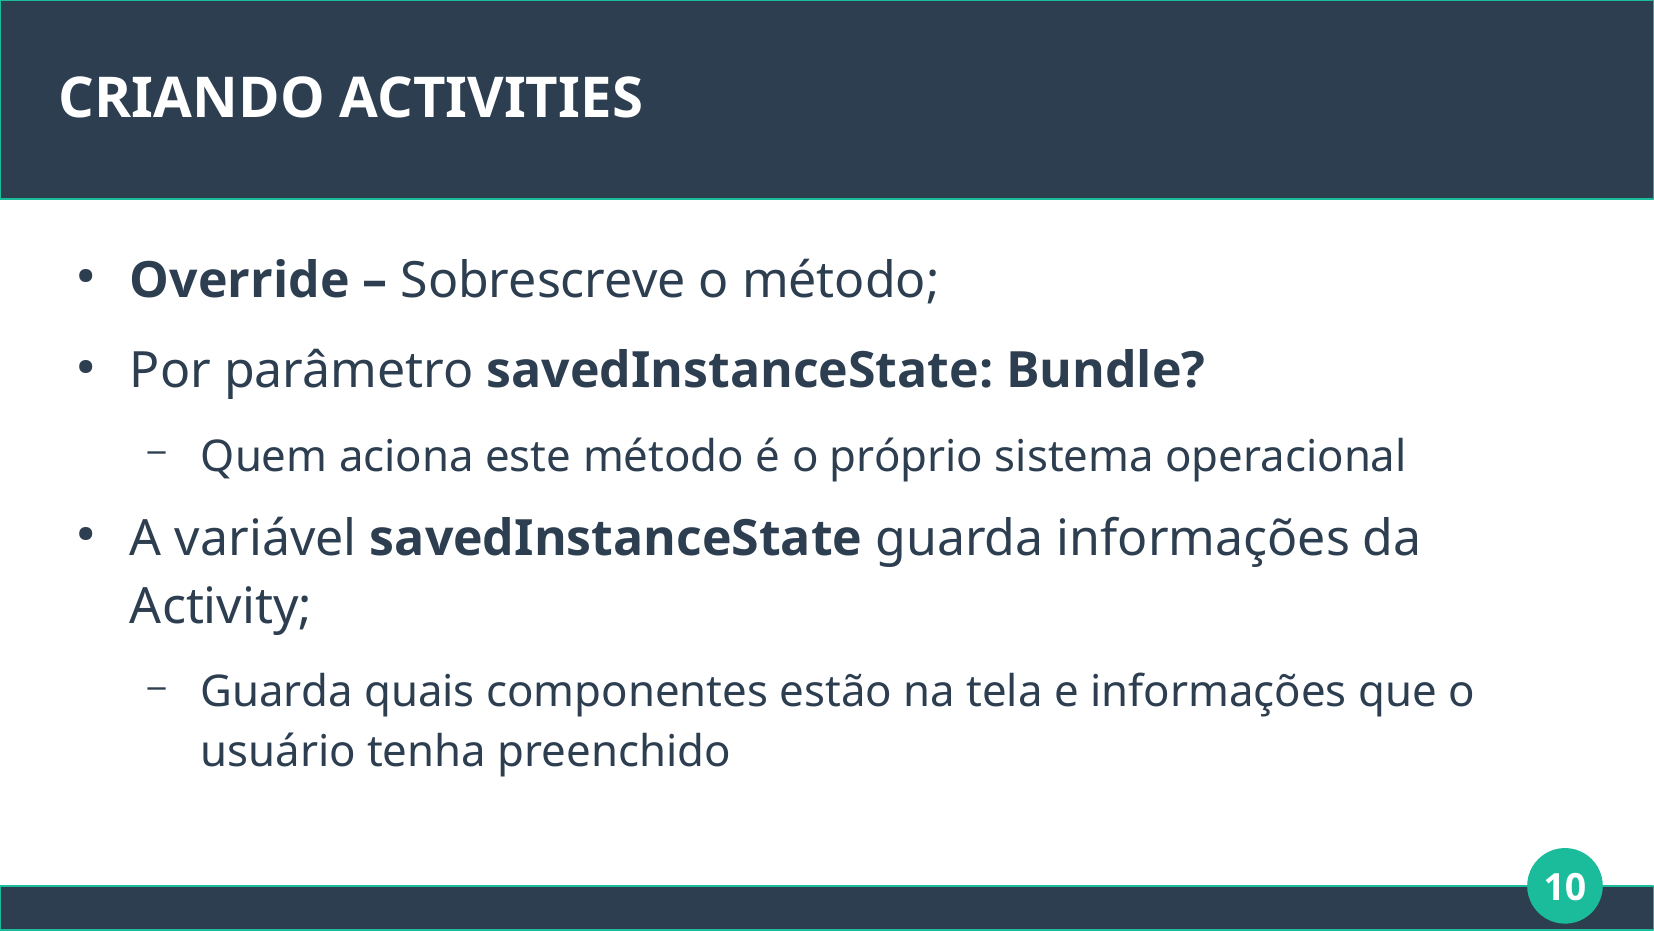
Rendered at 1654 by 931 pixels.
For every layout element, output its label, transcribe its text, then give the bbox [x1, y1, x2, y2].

title CRIANDO ACTIVITIES [59, 37, 1595, 155]
list Override – Sobrescreve o método; Por parâmetro savedInstanceState: Bundle? Quem aciona este método é o próprio sistema operacional A variável savedInstanceState guarda informações da Activity; Guarda quais componentes estão na tela e informações que o usuário tenha preenchido [59, 243, 1595, 864]
